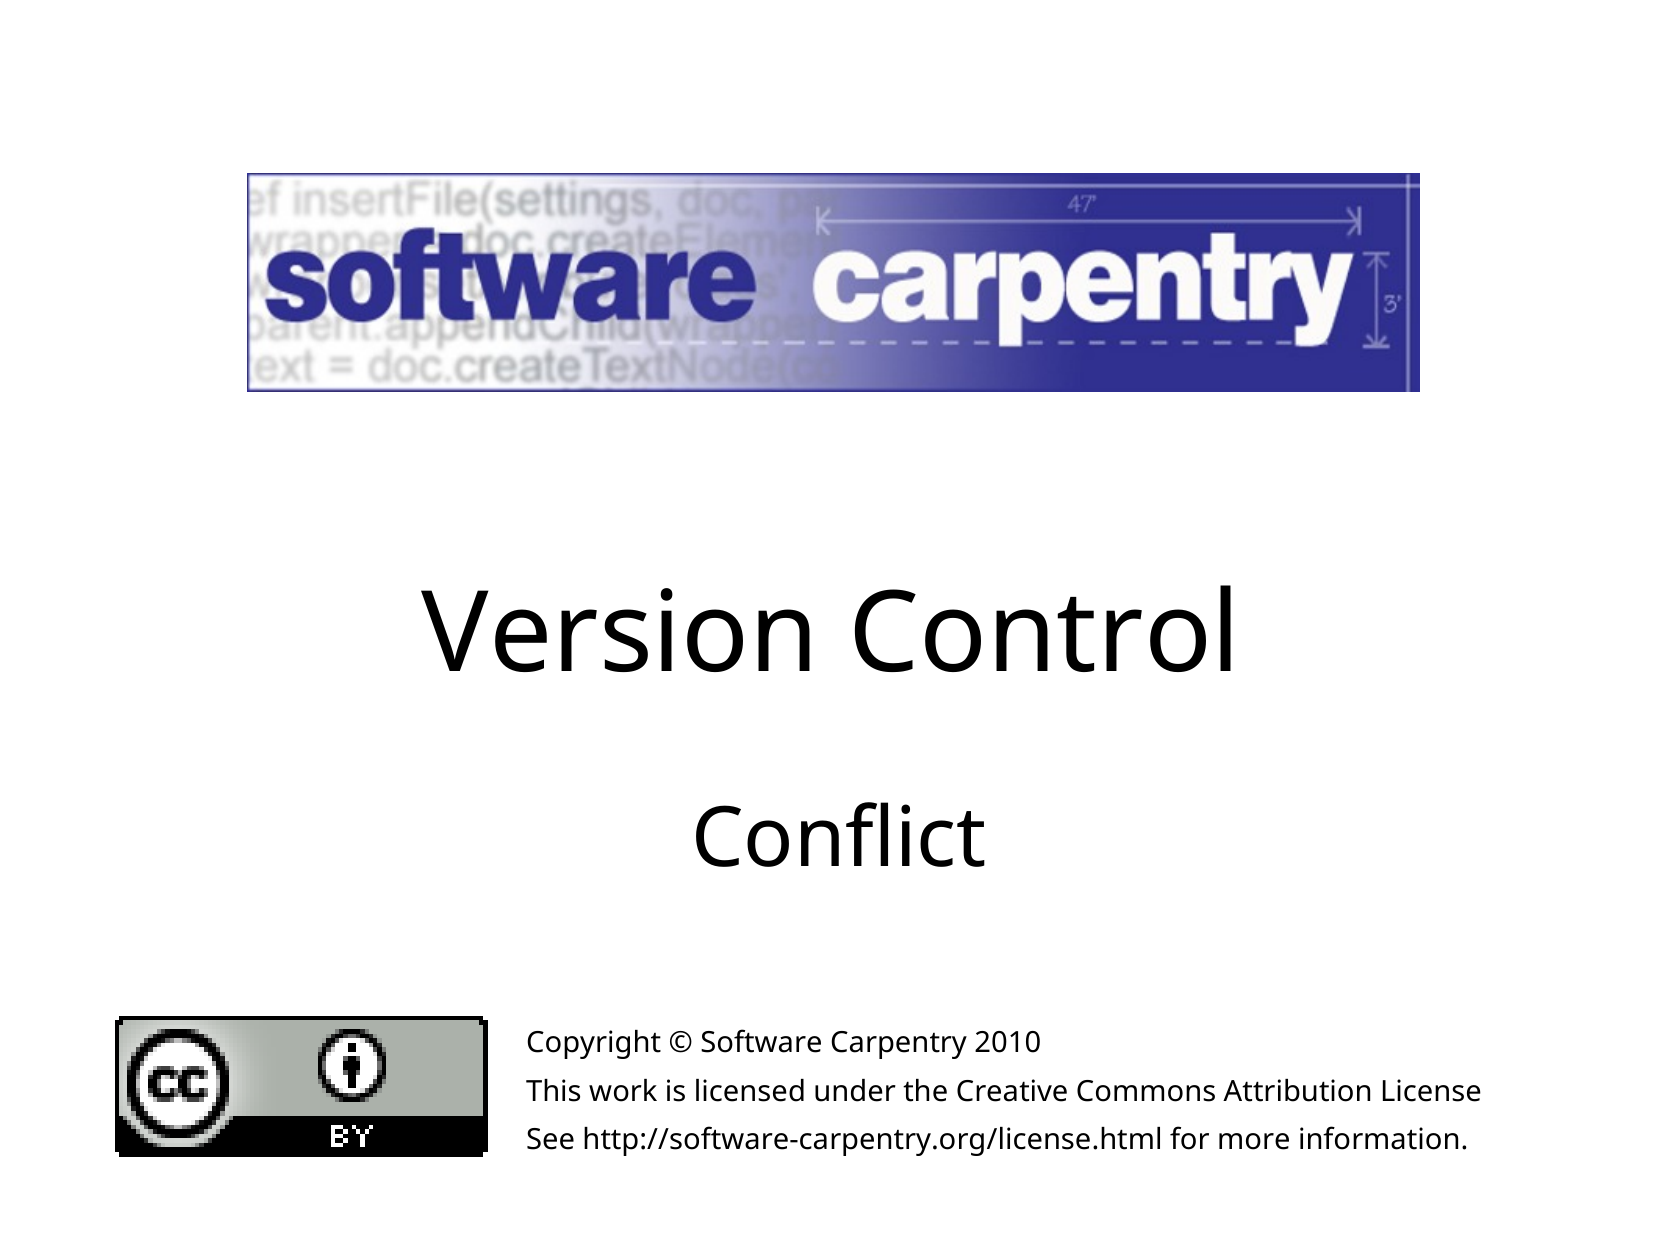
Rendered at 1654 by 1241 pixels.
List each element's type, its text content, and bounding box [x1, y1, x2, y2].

text_box Conflict [188, 773, 1490, 883]
text_box Version Control [245, 549, 1418, 697]
picture [115, 1016, 488, 1158]
text_box Copyright © Software Carpentry 2010 This work is licensed under the Creative Commons Attribution License See http://software-carpentry.org/license.html for more information. [511, 1014, 1574, 1164]
picture [247, 173, 1420, 392]
